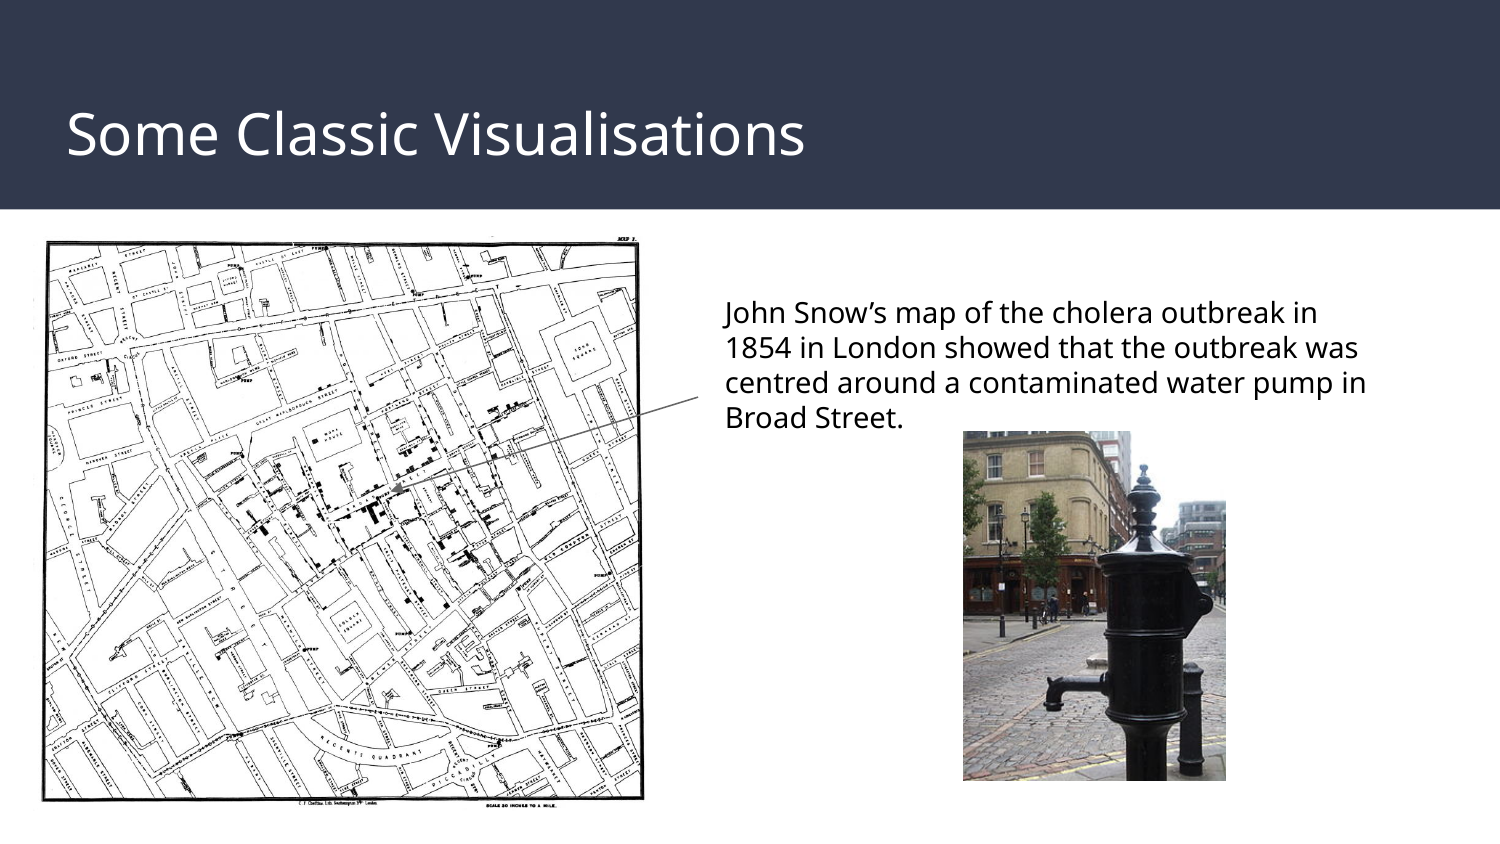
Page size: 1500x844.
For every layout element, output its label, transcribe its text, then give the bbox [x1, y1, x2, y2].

picture [33, 236, 649, 811]
title Some Classic Visualisations [51, 82, 1449, 185]
picture [963, 431, 1226, 781]
text_box John Snow’s map of the cholera outbreak in 1854 in London showed that the outbreak was centred around a contaminated water pump in Broad Street. [709, 279, 1400, 758]
